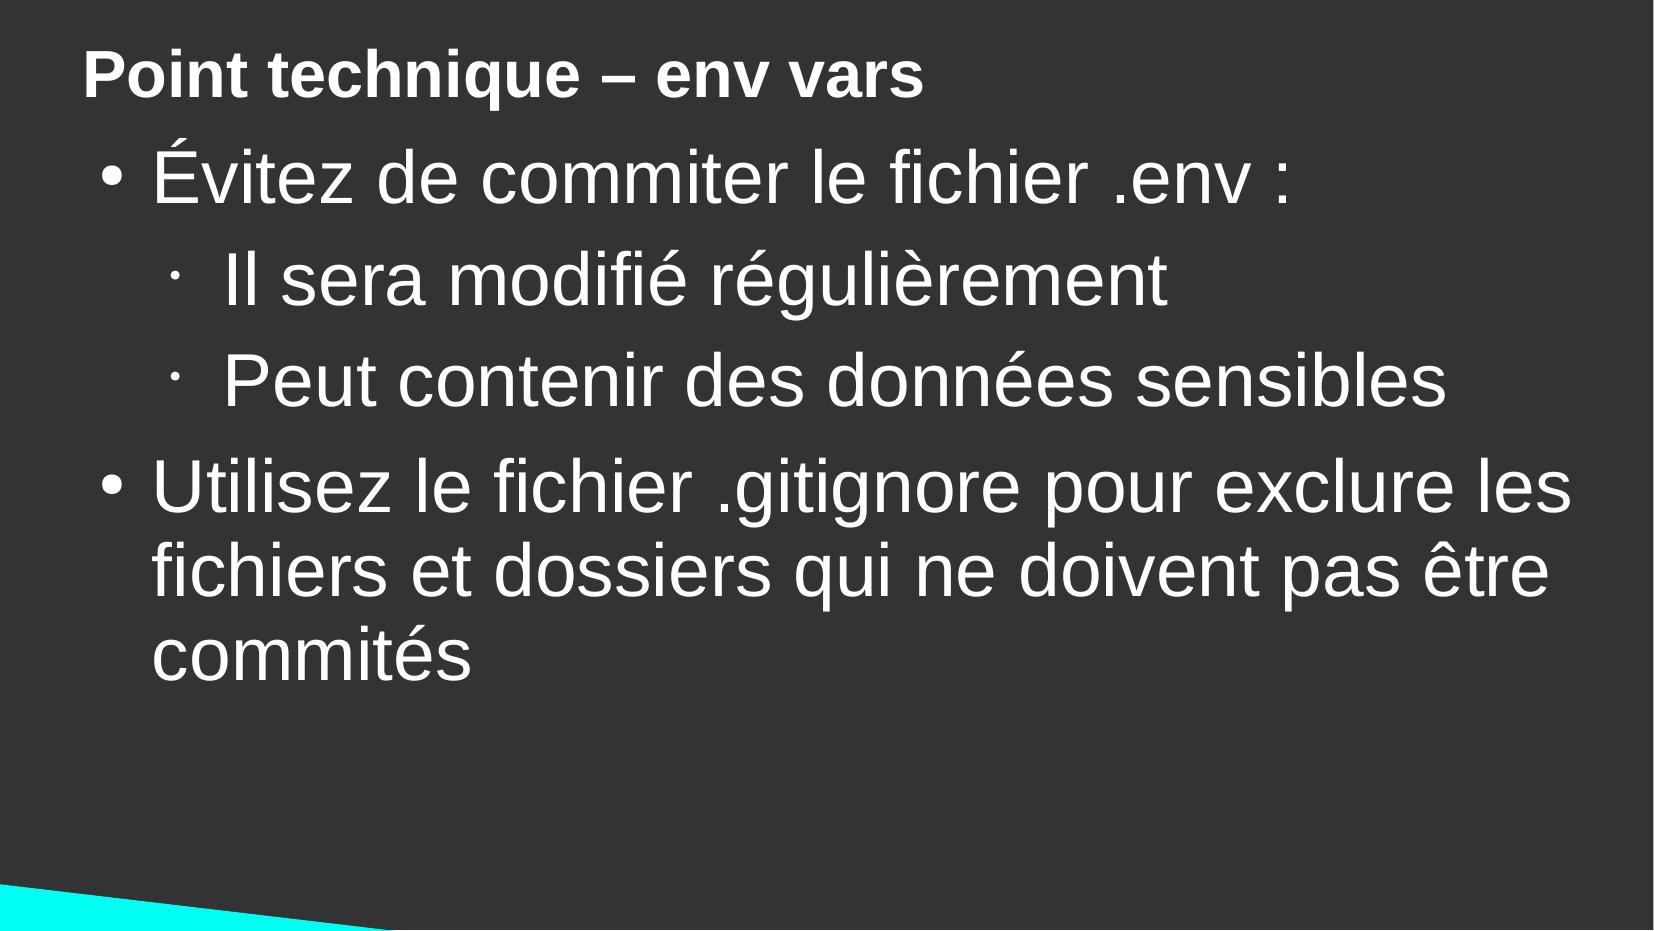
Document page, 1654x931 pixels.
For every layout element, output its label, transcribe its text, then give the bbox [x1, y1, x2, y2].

list Évitez de commiter le fichier .env : Il sera modifié régulièrement Peut contenir des données sensibles Utilisez le fichier .gitignore pour exclure les fichiers et dossiers qui ne doivent pas être commités [80, 135, 1619, 768]
text_box [0, 884, 397, 931]
title Point technique – env vars [82, 37, 1571, 112]
